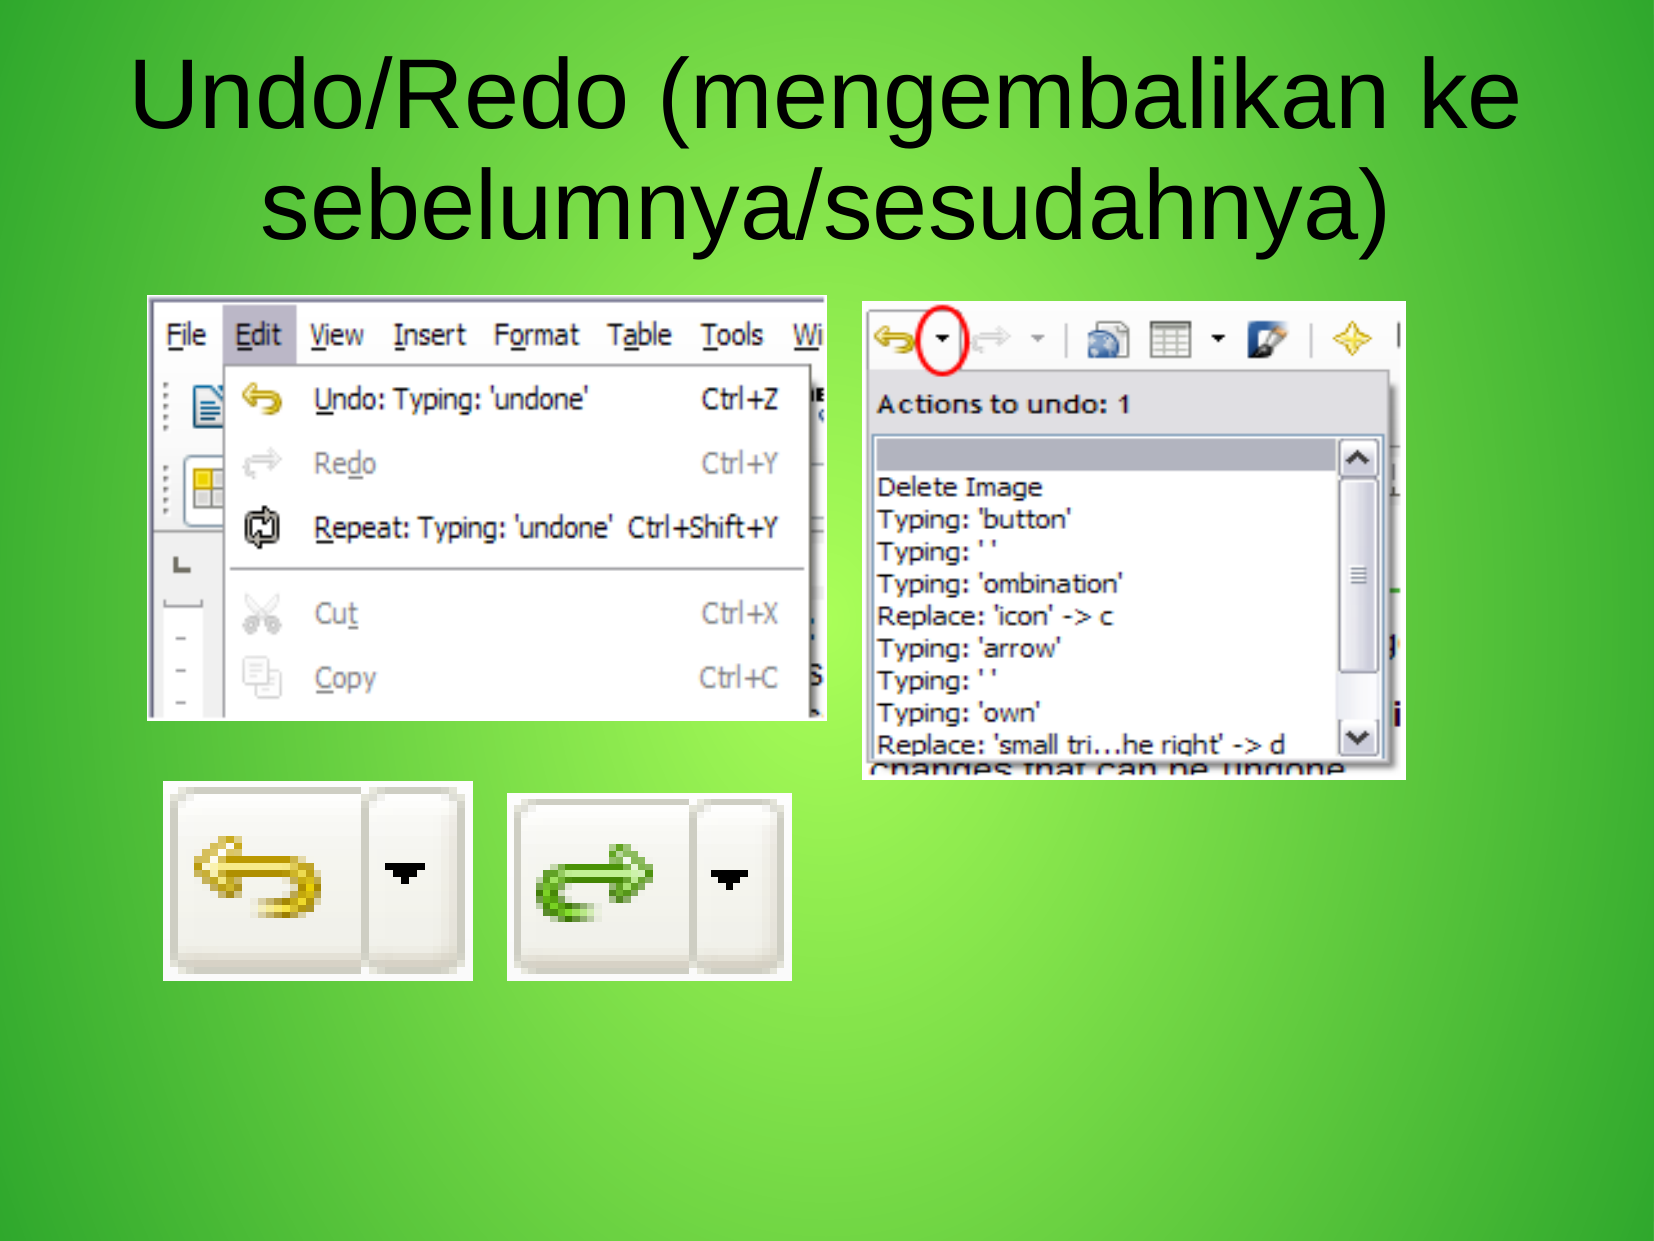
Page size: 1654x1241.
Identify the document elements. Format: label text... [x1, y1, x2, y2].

picture [147, 295, 827, 721]
picture [862, 301, 1406, 780]
title Undo/Redo (mengembalikan ke sebelumnya/sesudahnya) [82, 38, 1571, 261]
picture [507, 793, 792, 981]
picture [163, 781, 473, 981]
